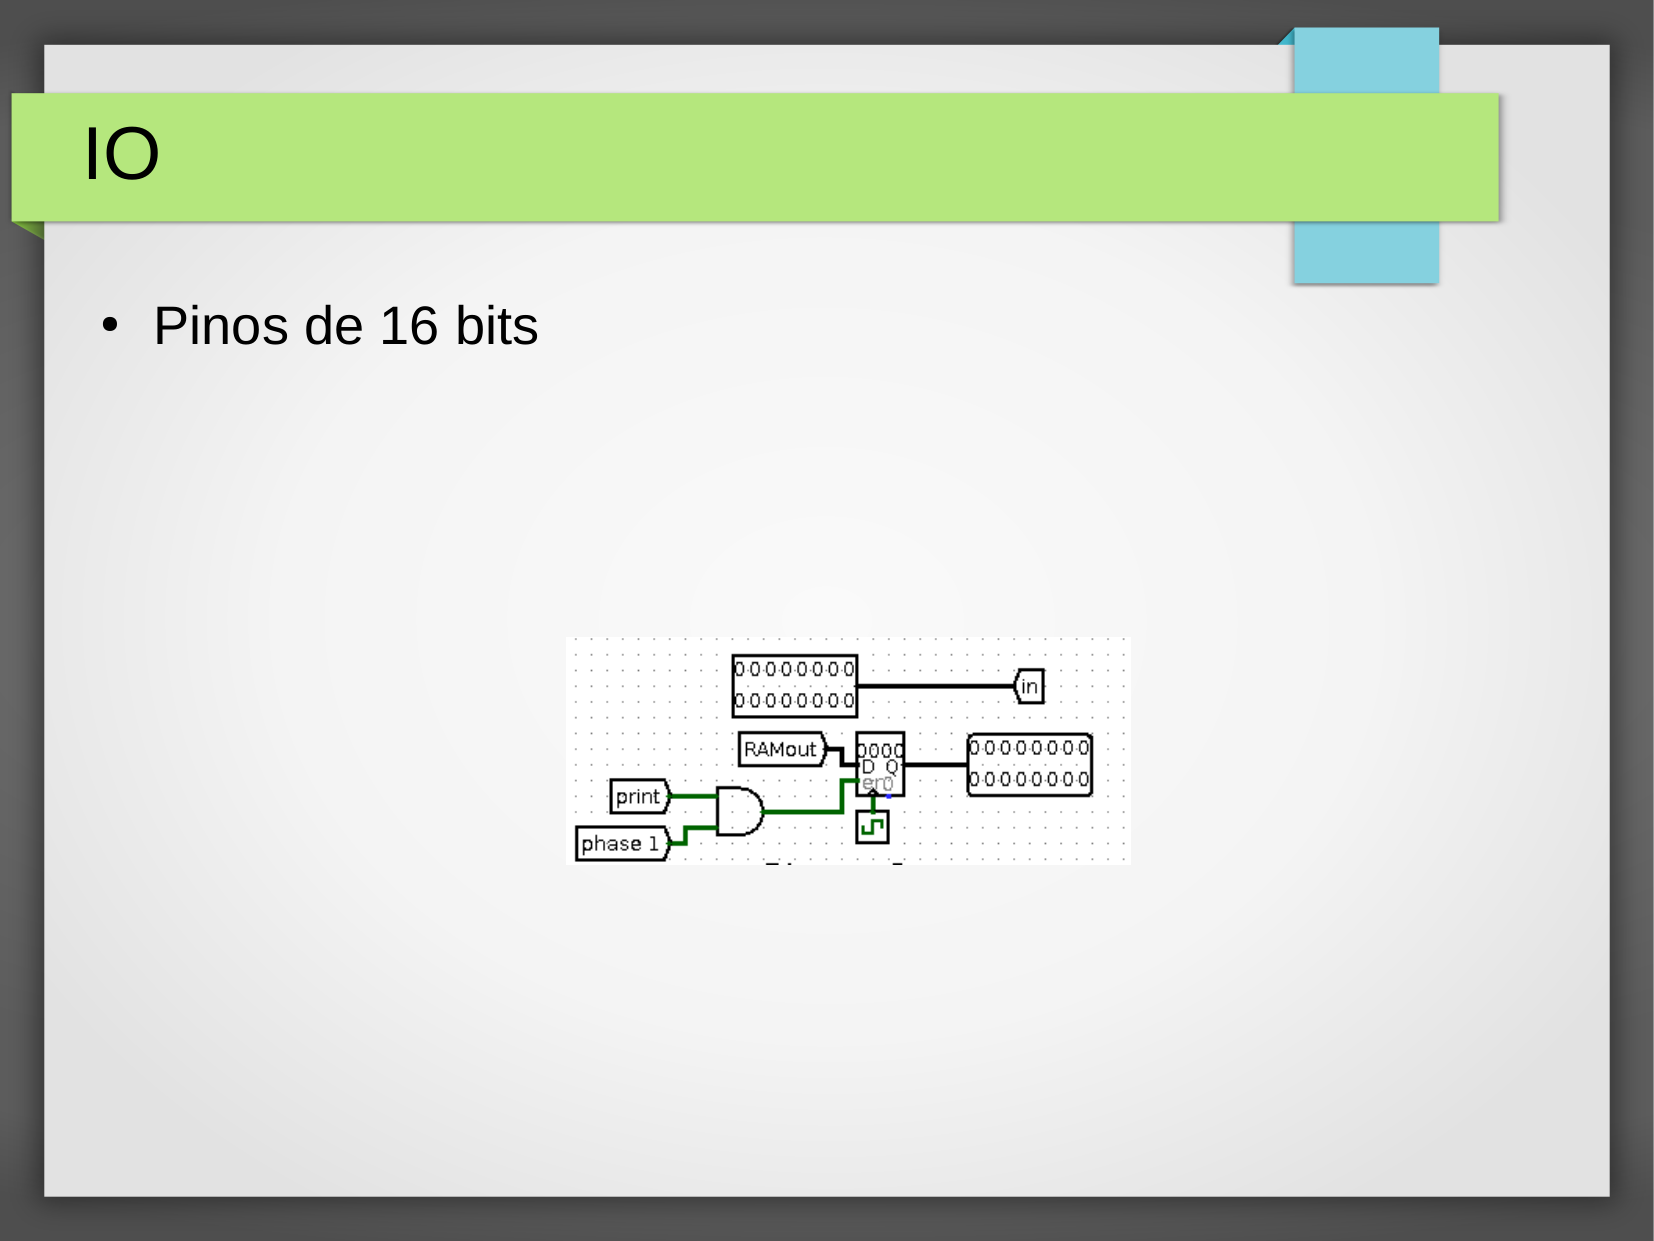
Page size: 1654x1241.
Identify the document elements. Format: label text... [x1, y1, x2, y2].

list Pinos de 16 bits [82, 295, 1571, 1015]
picture [0, 0, 1654, 1241]
title IO [82, 94, 1264, 213]
